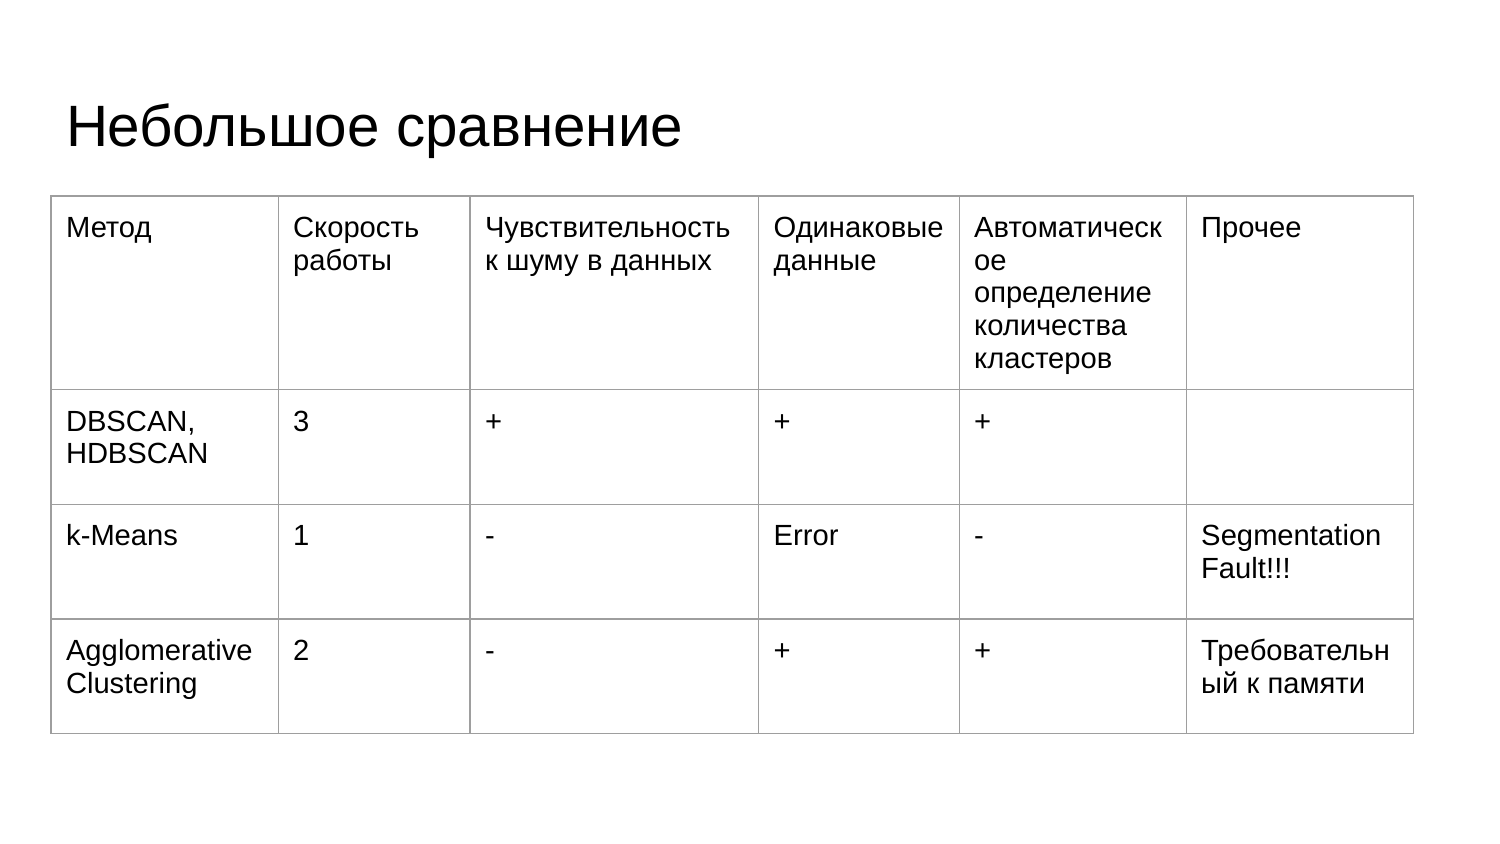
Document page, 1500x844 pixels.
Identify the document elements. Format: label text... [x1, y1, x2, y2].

table_cell - [471, 505, 758, 618]
table_cell + [759, 620, 959, 733]
table_cell DBSCAN, HDBSCAN [52, 390, 278, 504]
table_cell 2 [279, 620, 469, 733]
table_cell AgglomerativeClustering [52, 620, 278, 733]
table_header Скорость работы [279, 197, 469, 389]
table_header Прочее [1187, 197, 1413, 389]
table_cell Требовательный к памяти [1187, 620, 1413, 733]
title Небольшое сравнение [51, 72, 1449, 167]
table_header Чувствительность к шуму в данных [471, 197, 758, 389]
table_header Метод [52, 197, 278, 389]
table_cell 3 [279, 390, 469, 504]
table_cell Error [759, 505, 959, 618]
table_cell - [960, 505, 1186, 618]
table_cell [1187, 390, 1413, 504]
table_header Одинаковые данные [759, 197, 959, 389]
table_cell + [960, 620, 1186, 733]
table_cell + [960, 390, 1186, 504]
table_cell + [759, 390, 959, 504]
table_cell k-Means [52, 505, 278, 618]
table_cell 1 [279, 505, 469, 618]
table_header Автоматическое определение количества кластеров [960, 197, 1186, 389]
table_cell - [471, 620, 758, 733]
table_cell SegmentationFault!!! [1187, 505, 1413, 618]
table_cell + [471, 390, 758, 504]
